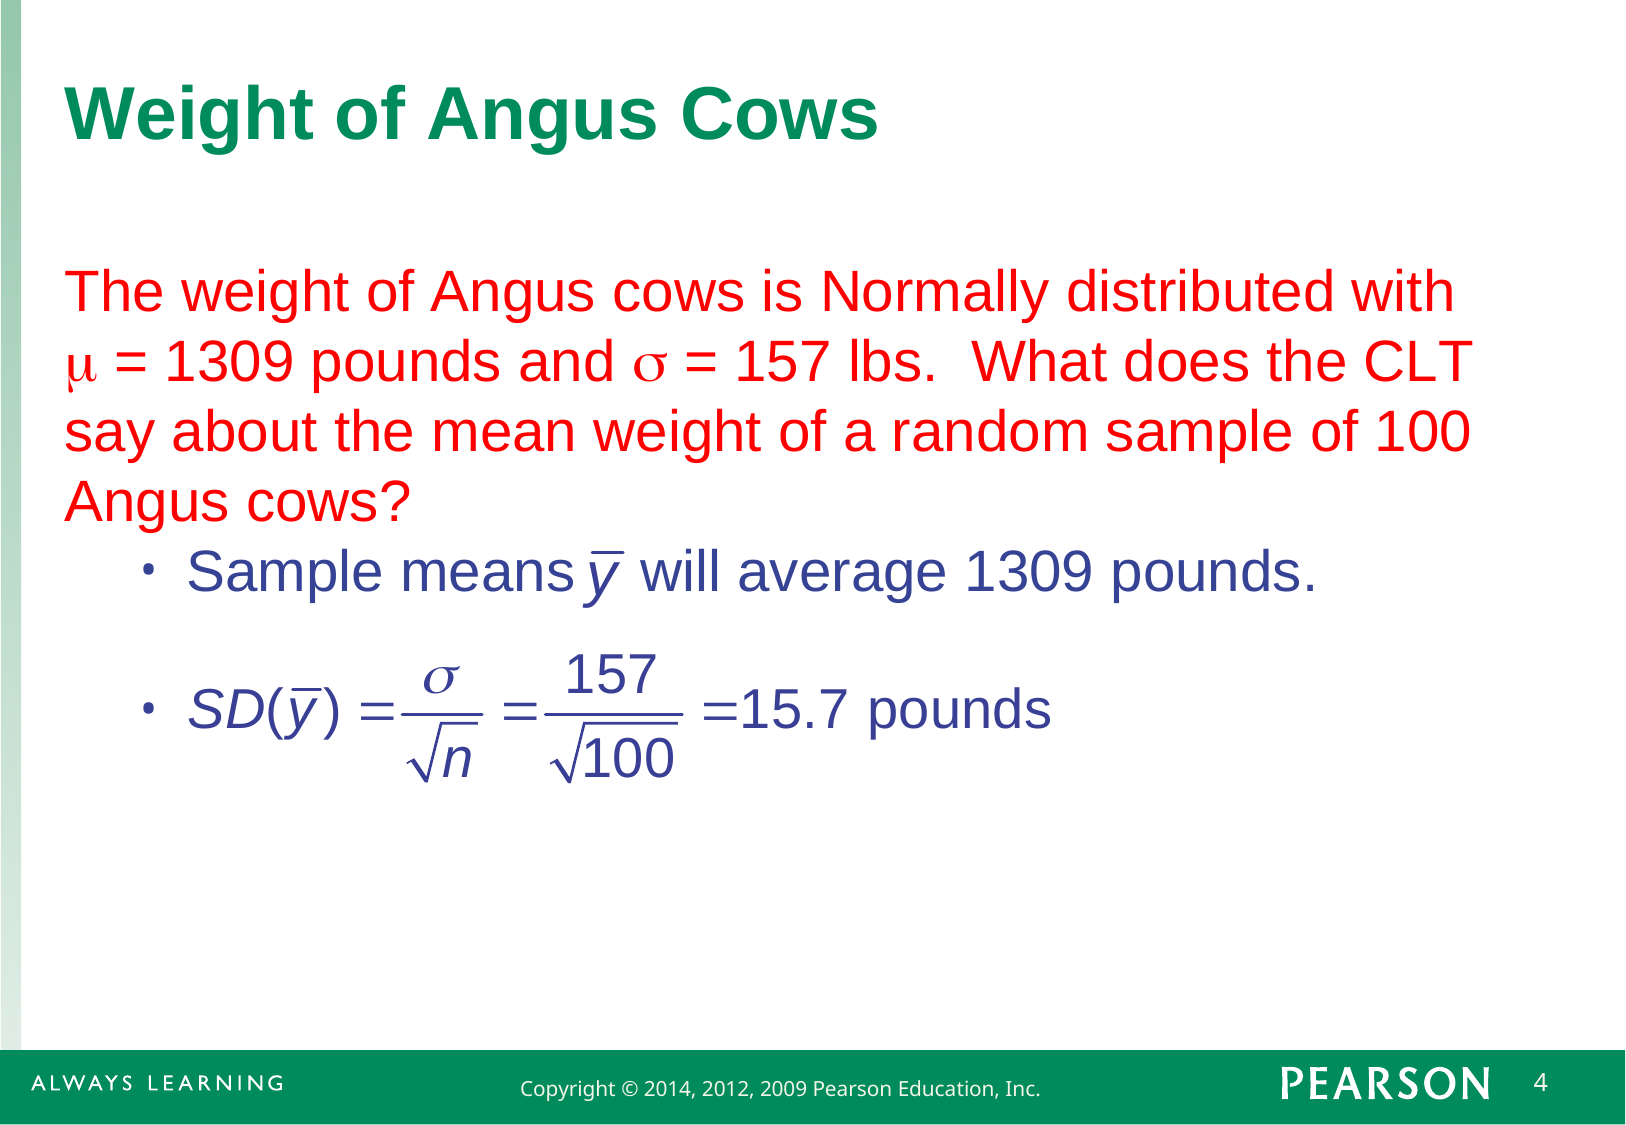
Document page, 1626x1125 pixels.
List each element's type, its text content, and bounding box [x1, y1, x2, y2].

chart [181, 639, 1061, 795]
chart [576, 538, 639, 622]
list The weight of Angus cows is Normally distributed with  = 1309 pounds and  = 157 lbs. What does the CLT say about the mean weight of a random sample of 100 Angus cows? Sample means will average 1309 pounds. [64, 253, 1560, 997]
title Weight of Angus Cows [64, 64, 1560, 213]
